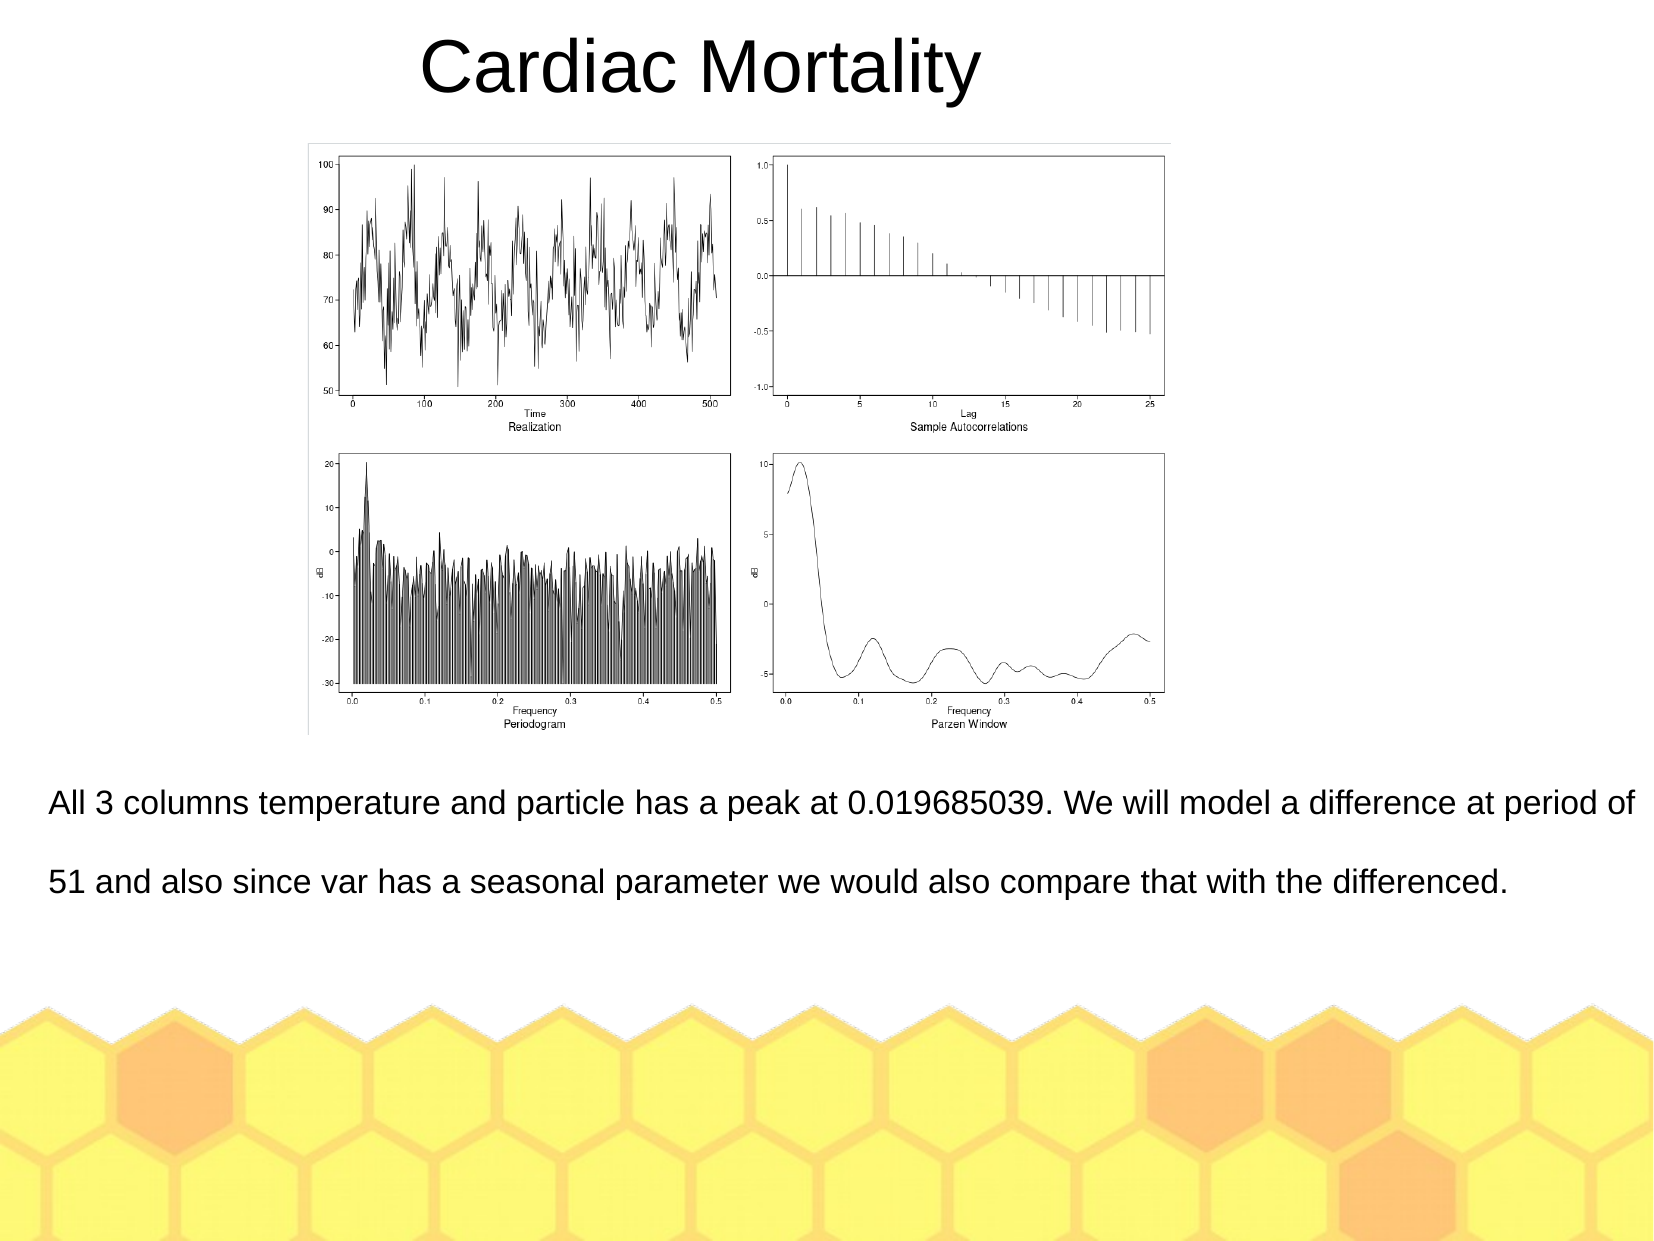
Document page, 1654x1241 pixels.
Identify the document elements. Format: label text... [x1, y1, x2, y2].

picture [0, 1001, 1654, 1241]
picture [307, 143, 1171, 736]
text_box All 3 columns temperature and particle has a peak at 0.019685039. We will model a difference at period of 51 and also since var has a seasonal parameter we would also compare that with the differenced. [33, 735, 1654, 1016]
title Cardiac Mortality [82, 0, 1321, 136]
